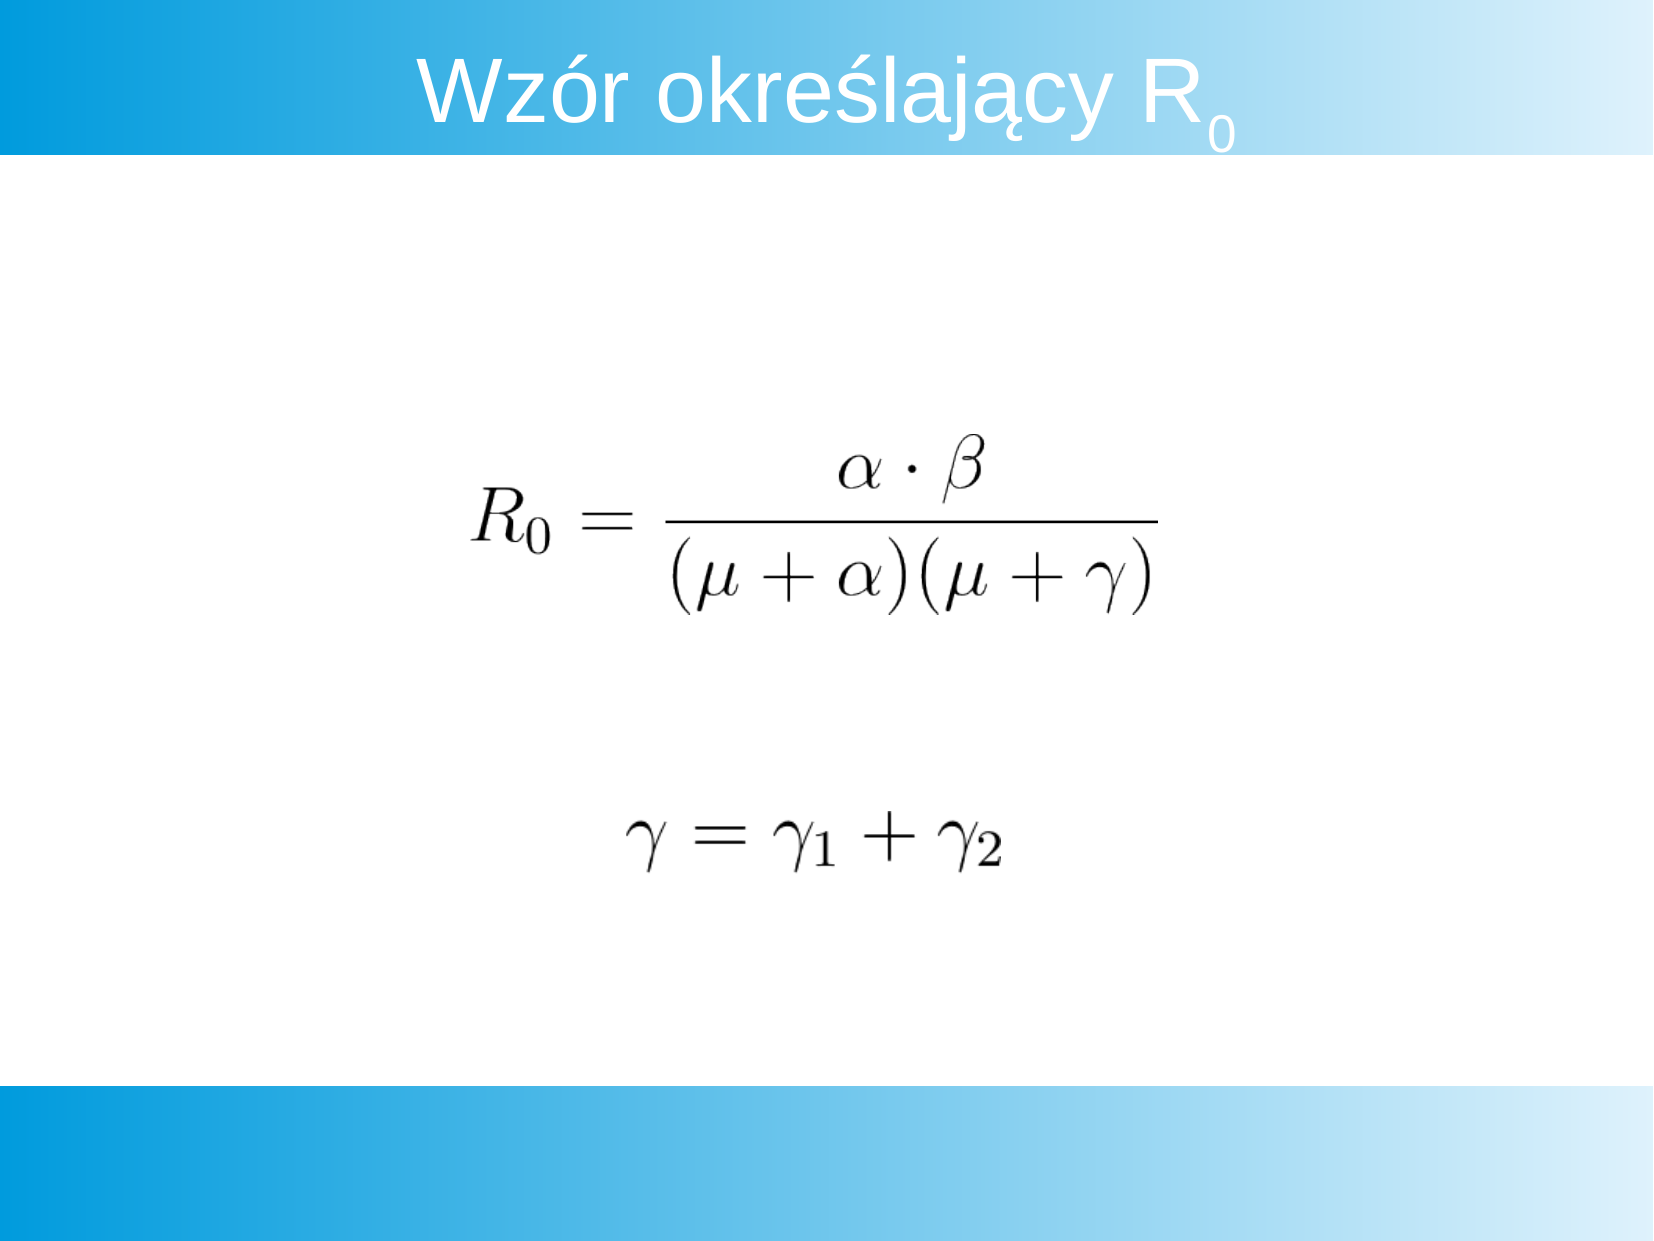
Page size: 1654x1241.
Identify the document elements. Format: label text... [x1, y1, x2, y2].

picture [625, 811, 1001, 875]
title Wzór określający R0 [82, 39, 1571, 164]
picture [470, 434, 1158, 615]
